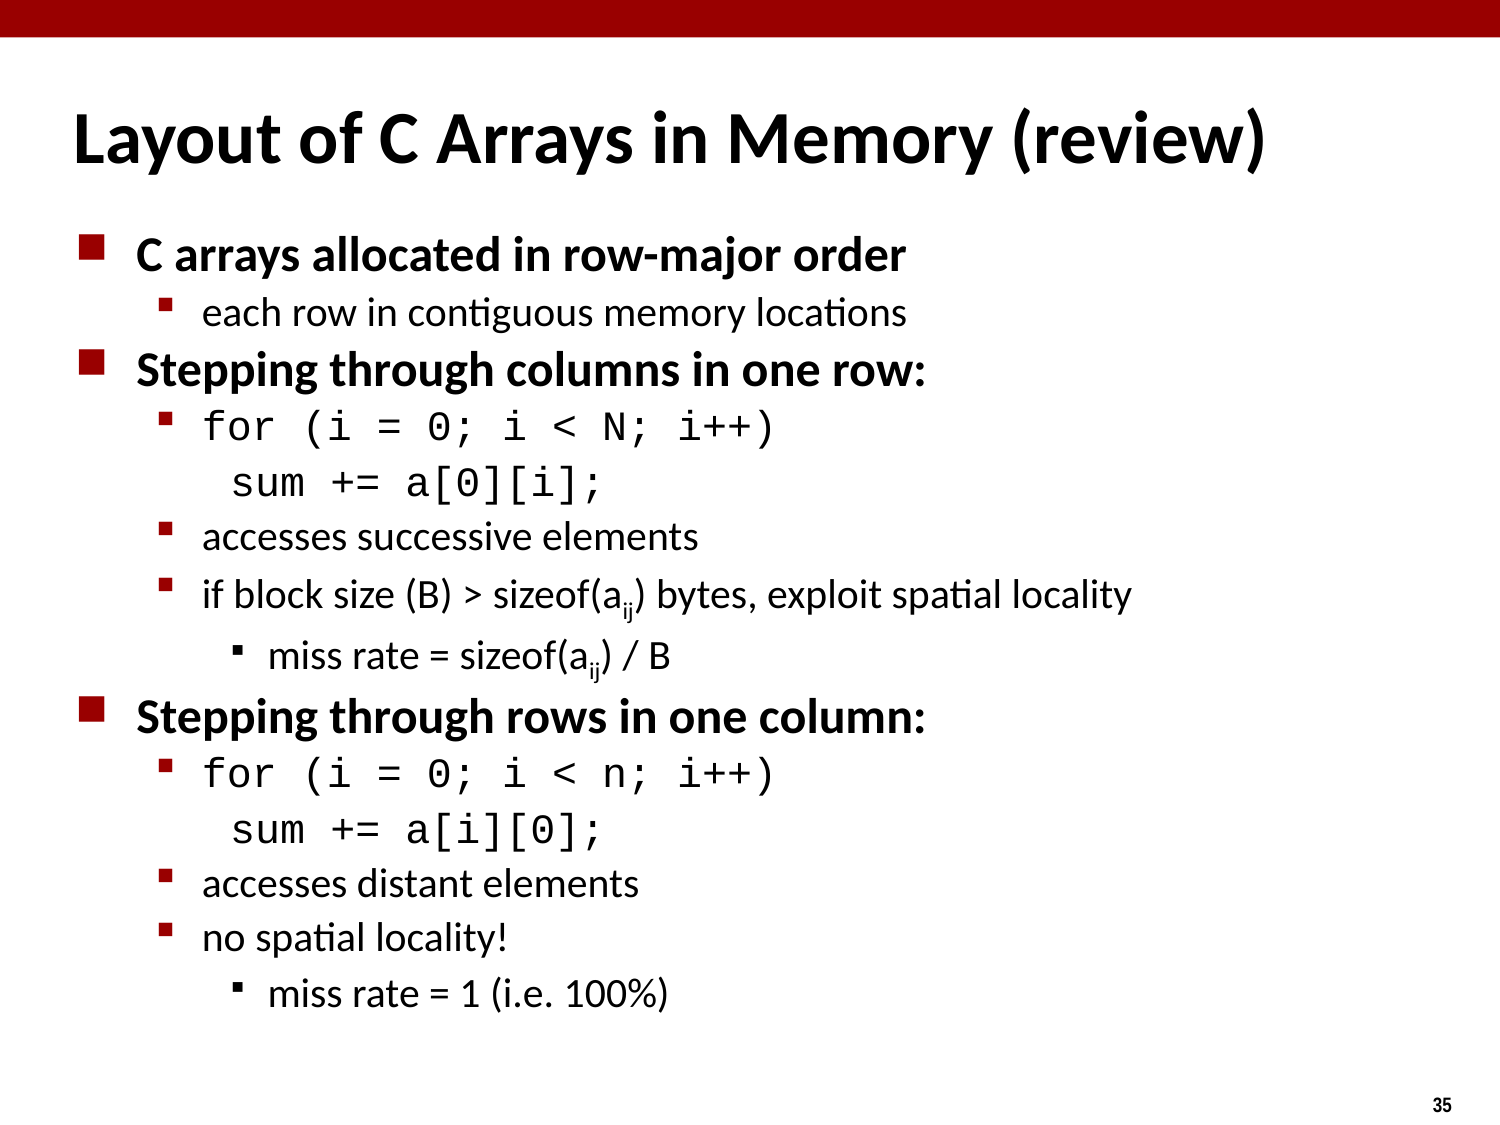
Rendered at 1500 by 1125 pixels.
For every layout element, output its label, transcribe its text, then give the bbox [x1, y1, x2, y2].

title Layout of C Arrays in Memory (review) [58, 71, 1304, 197]
list C arrays allocated in row-major order each row in contiguous memory locations Stepping through columns in one row: for (i = 0; i < N; i++) sum += a[0][i]; accesses successive elements if block size (B) > sizeof(aij) bytes, exploit spatial locality miss rate = sizeof(aij) / B Stepping through rows in one column: for (i = 0; i < n; i++) sum += a[i][0]; accesses distant elements no spatial locality! miss rate = 1 (i.e. 100%) [65, 223, 1438, 1040]
